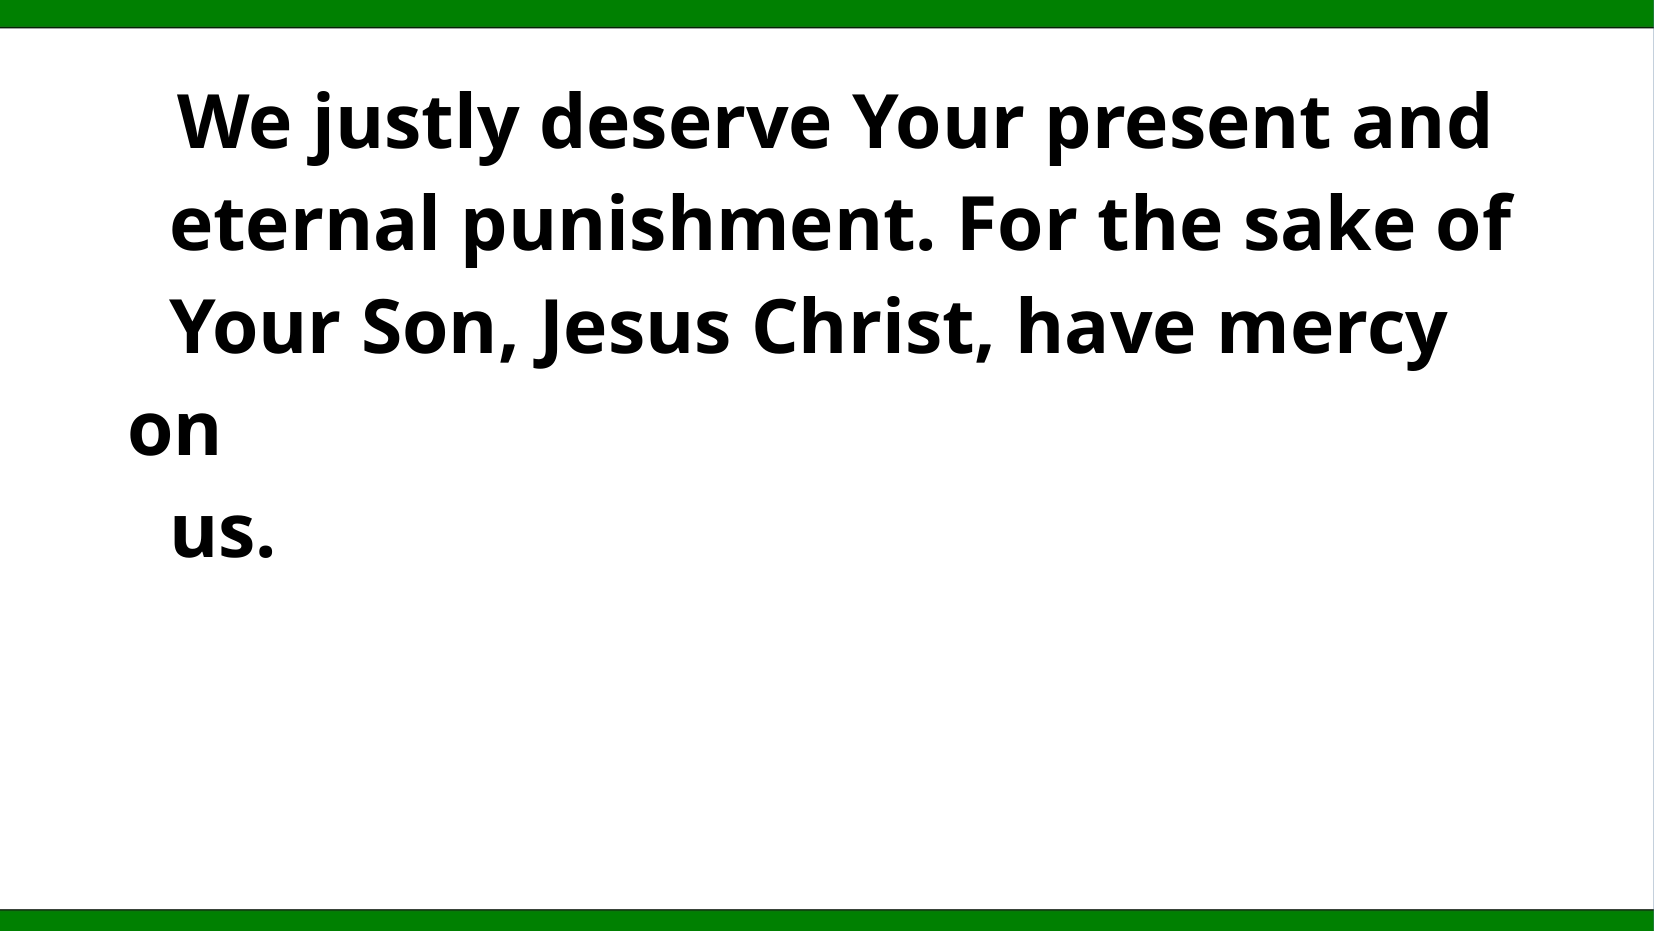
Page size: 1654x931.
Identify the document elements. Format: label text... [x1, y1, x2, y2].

picture [0, 0, 1654, 931]
text_box We justly deserve Your present and eternal punishment. For the sake of Your Son, Jesus Christ, have mercy on us. [75, 60, 1576, 475]
